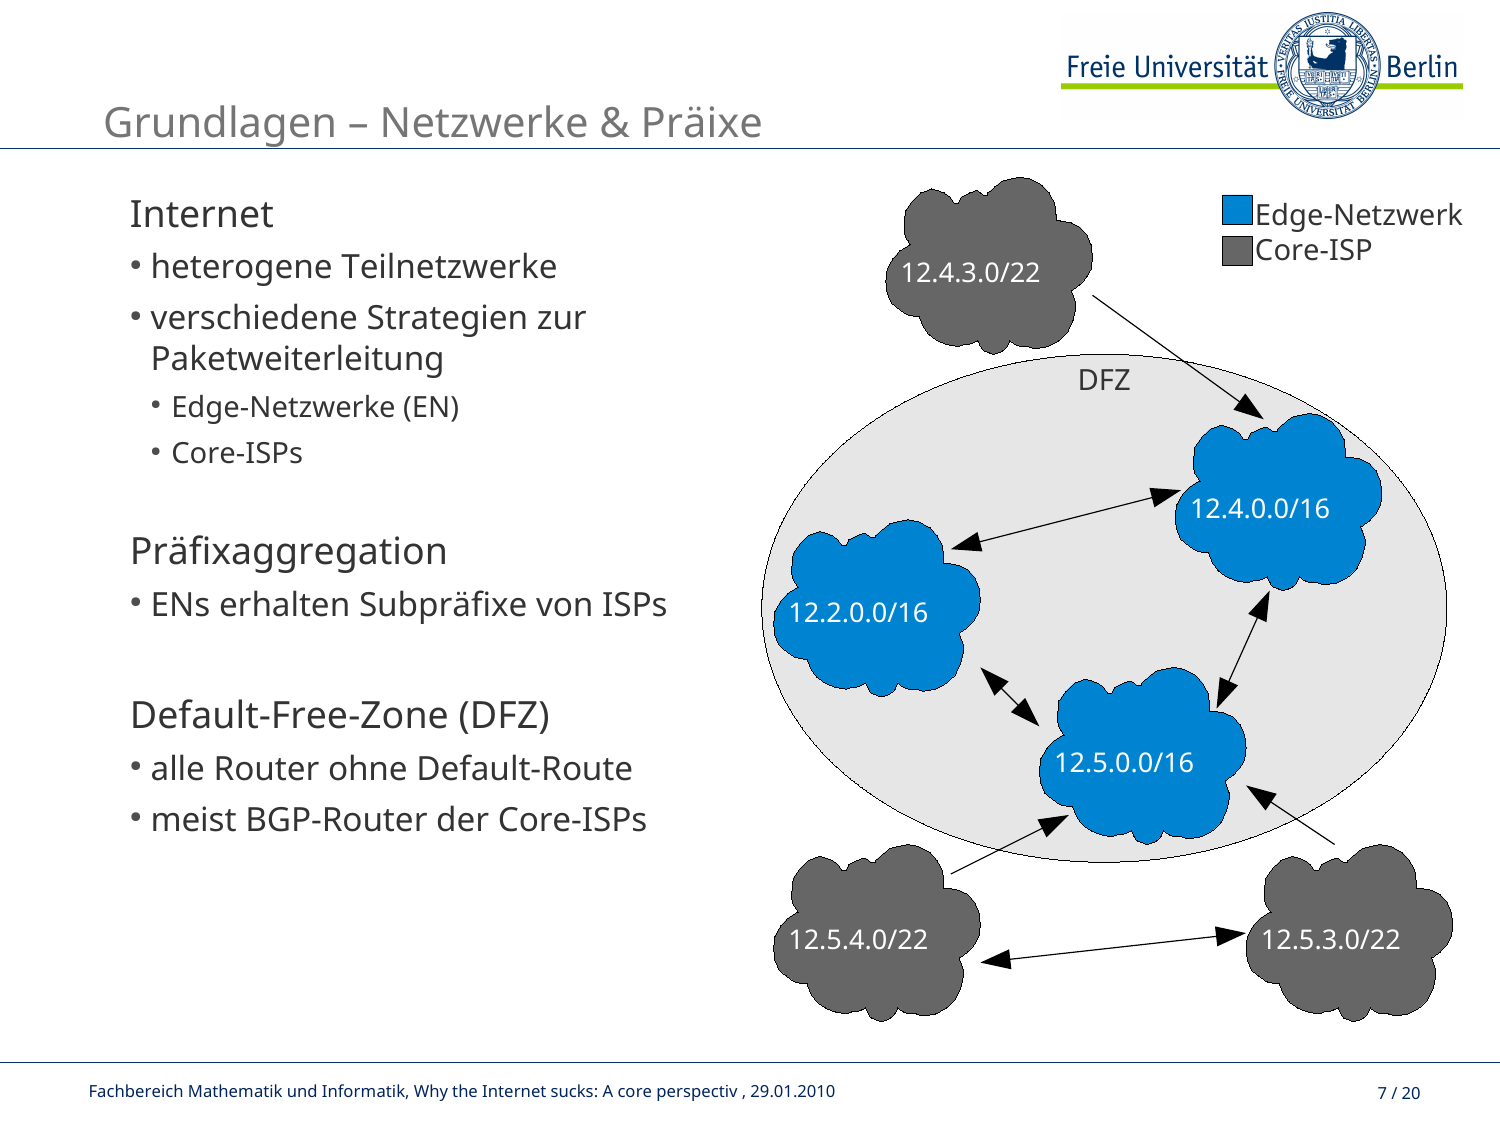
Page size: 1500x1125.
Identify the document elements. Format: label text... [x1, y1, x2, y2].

list Internet heterogene Teilnetzwerke verschiedene Strategien zur Paketweiterleitung Edge-Netzwerke (EN) Core-ISPs Präfixaggregation ENs erhalten Subpräfixe von ISPs Default-Free-Zone (DFZ) alle Router ohne Default-Route meist BGP-Router der Core-ISPs [88, 188, 758, 932]
text_box 12.5.4.0/22 [773, 915, 981, 963]
text_box 12.4.3.0/22 [885, 248, 1087, 296]
text_box [1248, 963, 1436, 1022]
picture [1061, 12, 1463, 119]
text_box [1264, 844, 1452, 915]
text_box [904, 177, 1093, 277]
text_box [1222, 236, 1252, 266]
text_box [1222, 194, 1240, 225]
text_box DFZ [1062, 354, 1176, 414]
text_box [776, 963, 964, 1022]
text_box [791, 844, 980, 915]
title Grundlagen – Netzwerke & Präixe [88, 95, 1275, 154]
text_box 12.5.0.0/16 [1039, 738, 1247, 786]
text_box Edge-Netzwerk Core-ISP [1240, 188, 1500, 337]
text_box [888, 296, 1076, 355]
text_box 12.2.0.0/16 [773, 588, 981, 636]
text_box [761, 356, 1447, 863]
text_box 12.4.0.0/16 [1175, 484, 1382, 532]
text_box 12.5.3.0/22 [1246, 915, 1453, 963]
